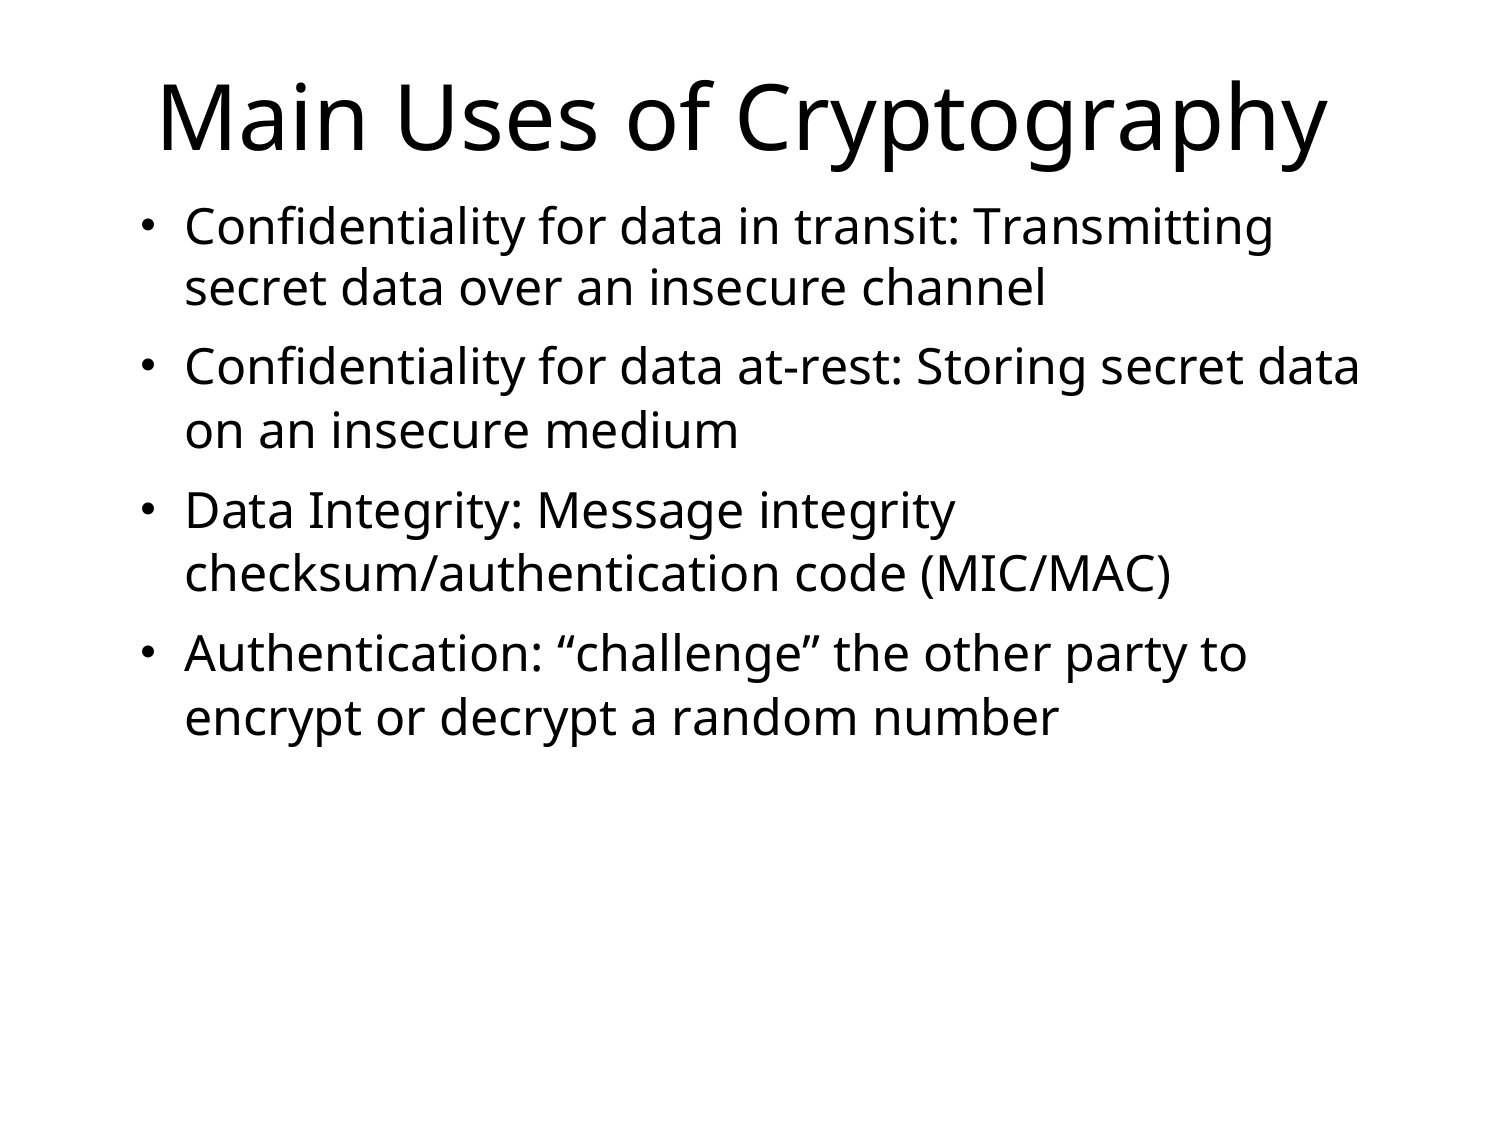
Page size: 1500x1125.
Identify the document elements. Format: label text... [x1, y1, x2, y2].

title Main Uses of Cryptography [104, 19, 1380, 208]
list Confidentiality for data in transit: Transmitting secret data over an insecure channel Confidentiality for data at-rest: Storing secret data on an insecure medium Data Integrity: Message integrity checksum/authentication code (MIC/MAC) Authentication: “challenge” the other party to encrypt or decrypt a random number [124, 186, 1400, 1093]
